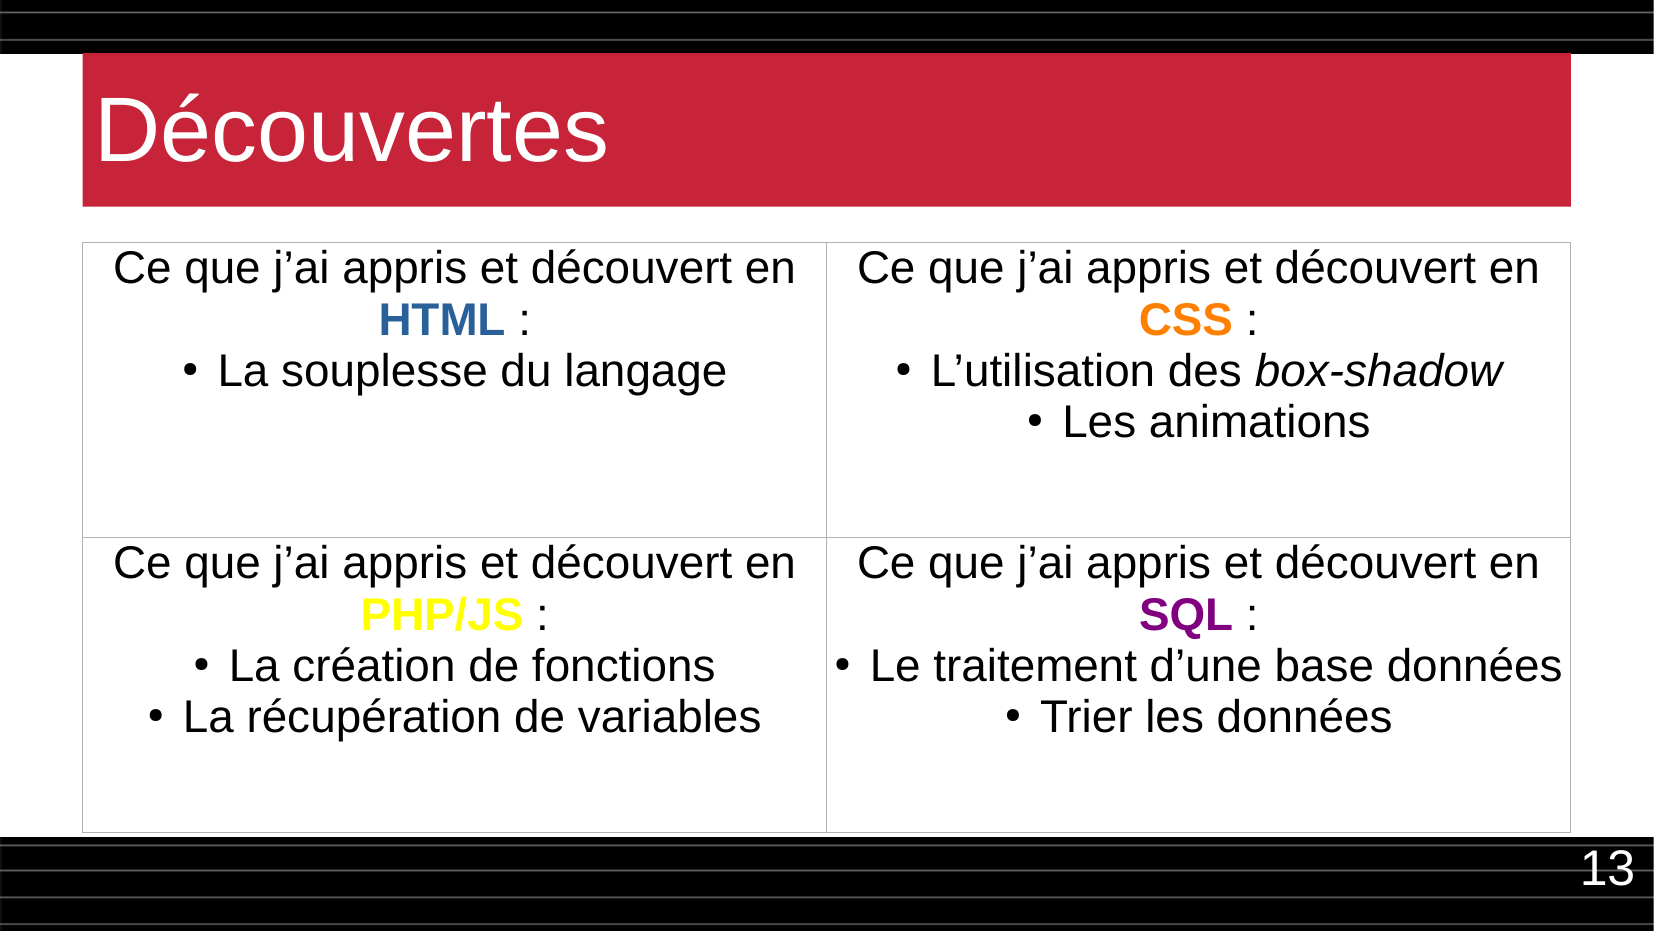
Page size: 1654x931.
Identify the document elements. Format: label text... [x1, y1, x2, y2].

text_box 13 [1564, 832, 1654, 904]
text_box Ce que j’ai appris et découvert en PHP/JS : La création de fonctions La récupération de variables [82, 538, 826, 833]
picture [0, 837, 1654, 931]
text_box Ce que j’ai appris et découvert en HTML : La souplesse du langage [82, 242, 827, 538]
text_box Ce que j’ai appris et découvert en CSS : L’utilisation des box-shadow Les animations [827, 242, 1571, 537]
text_box Ce que j’ai appris et découvert en SQL : Le traitement d’une base données Trier les données [826, 537, 1571, 833]
picture [0, 0, 1654, 54]
title Découvertes [82, 53, 1571, 207]
